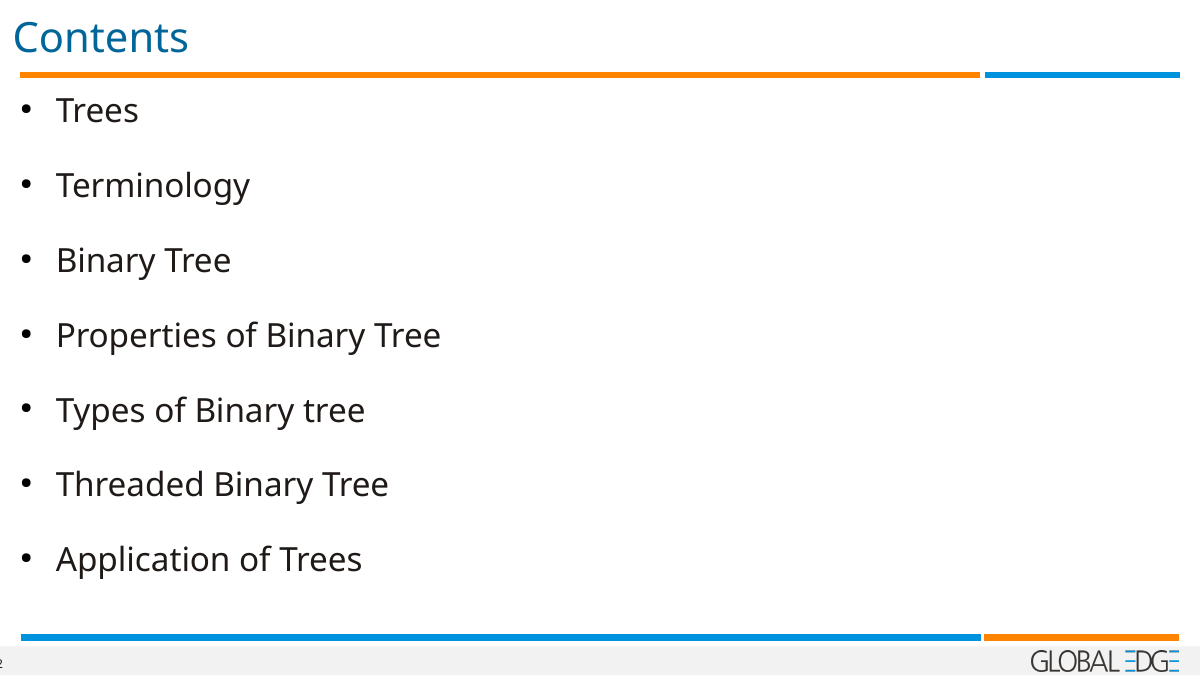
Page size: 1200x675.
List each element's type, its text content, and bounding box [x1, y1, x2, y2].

picture [1031, 650, 1179, 672]
title Contents [12, 9, 1088, 63]
list Trees Terminology Binary Tree Properties of Binary Tree Types of Binary tree Threaded Binary Tree Application of Trees [20, 87, 1179, 628]
